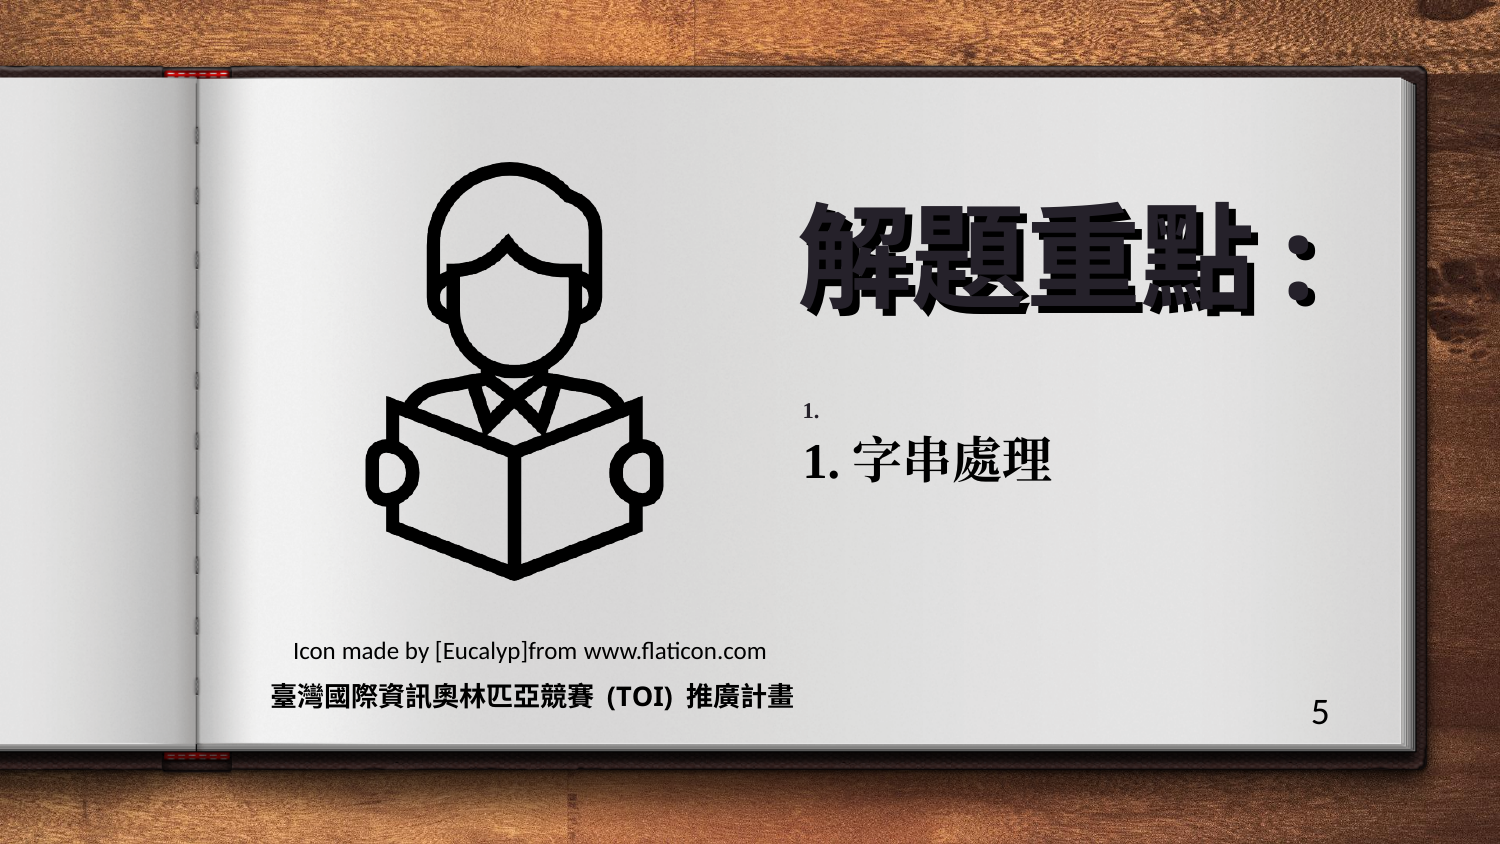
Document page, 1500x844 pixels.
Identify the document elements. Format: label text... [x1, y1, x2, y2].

text_box [1295, 672, 1386, 737]
title 解題重點: [782, 146, 1313, 338]
subtitle 1.字串處理 [787, 353, 1341, 582]
picture [304, 162, 724, 582]
text_box Icon made by [Eucalyp]from www.flaticon.com [278, 627, 867, 672]
